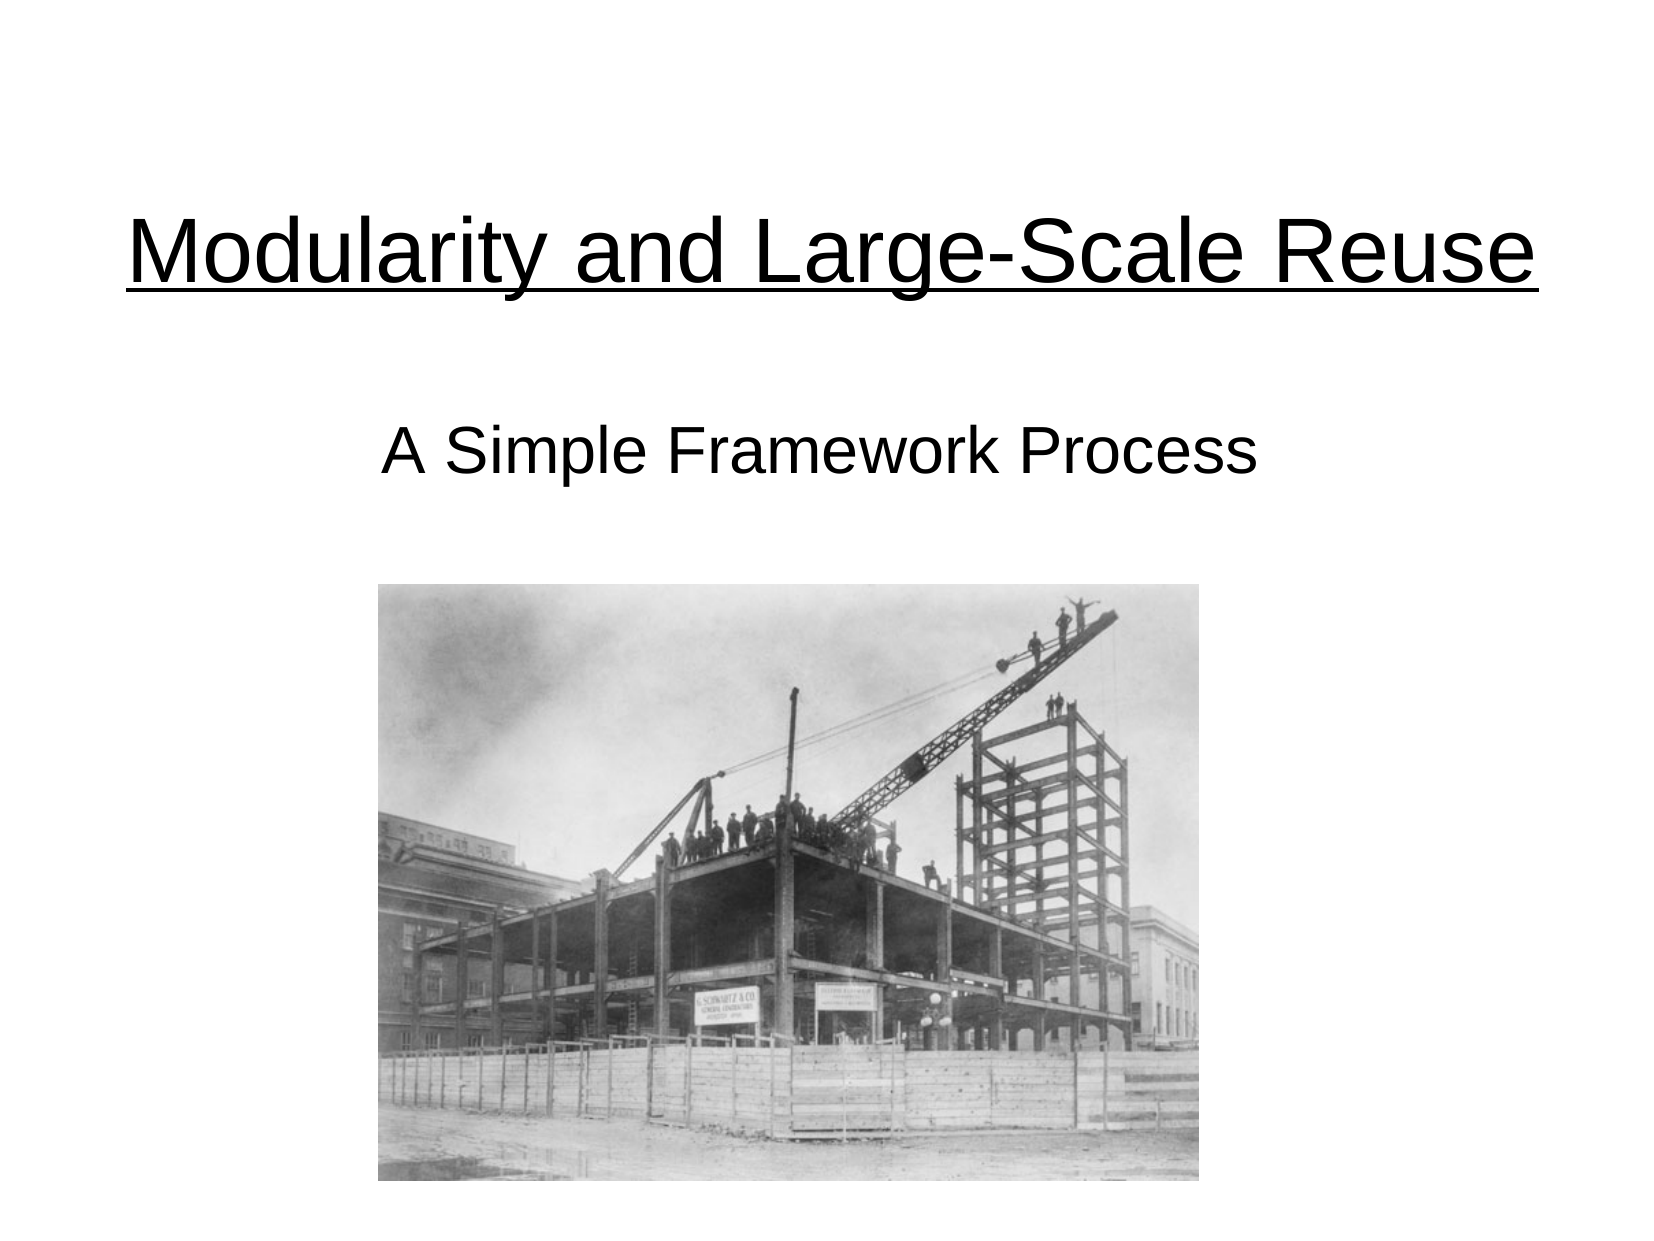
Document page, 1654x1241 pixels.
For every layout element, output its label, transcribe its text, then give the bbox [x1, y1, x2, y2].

picture [378, 584, 1199, 1181]
title Modularity and Large-Scale Reuse [88, 147, 1577, 355]
subtitle A Simple Framework Process [76, 369, 1565, 532]
